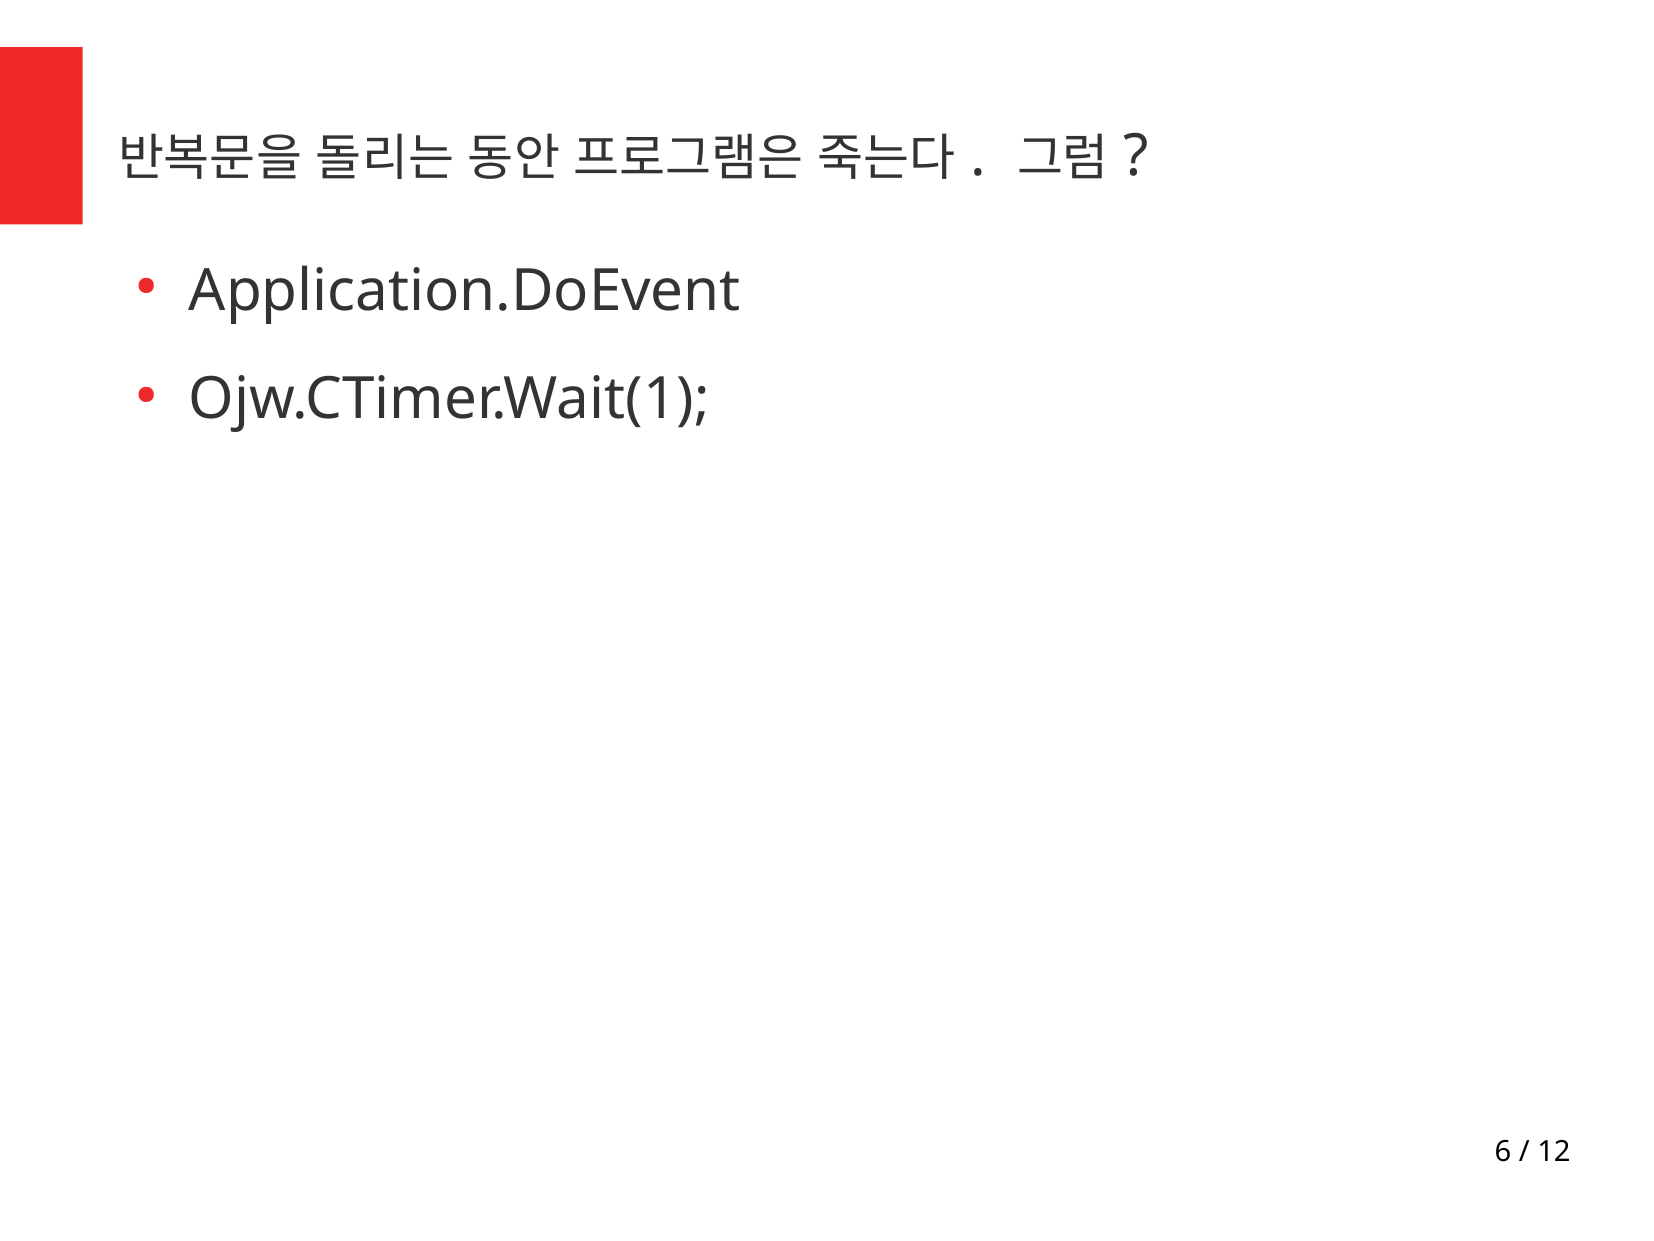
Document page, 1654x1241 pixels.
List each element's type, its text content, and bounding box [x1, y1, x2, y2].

title 반복문을 돌리는 동안 프로그램은 죽는다. 그럼? [118, 49, 1571, 257]
list Application.DoEvent Ojw.CTimer.Wait(1); [118, 248, 1536, 968]
